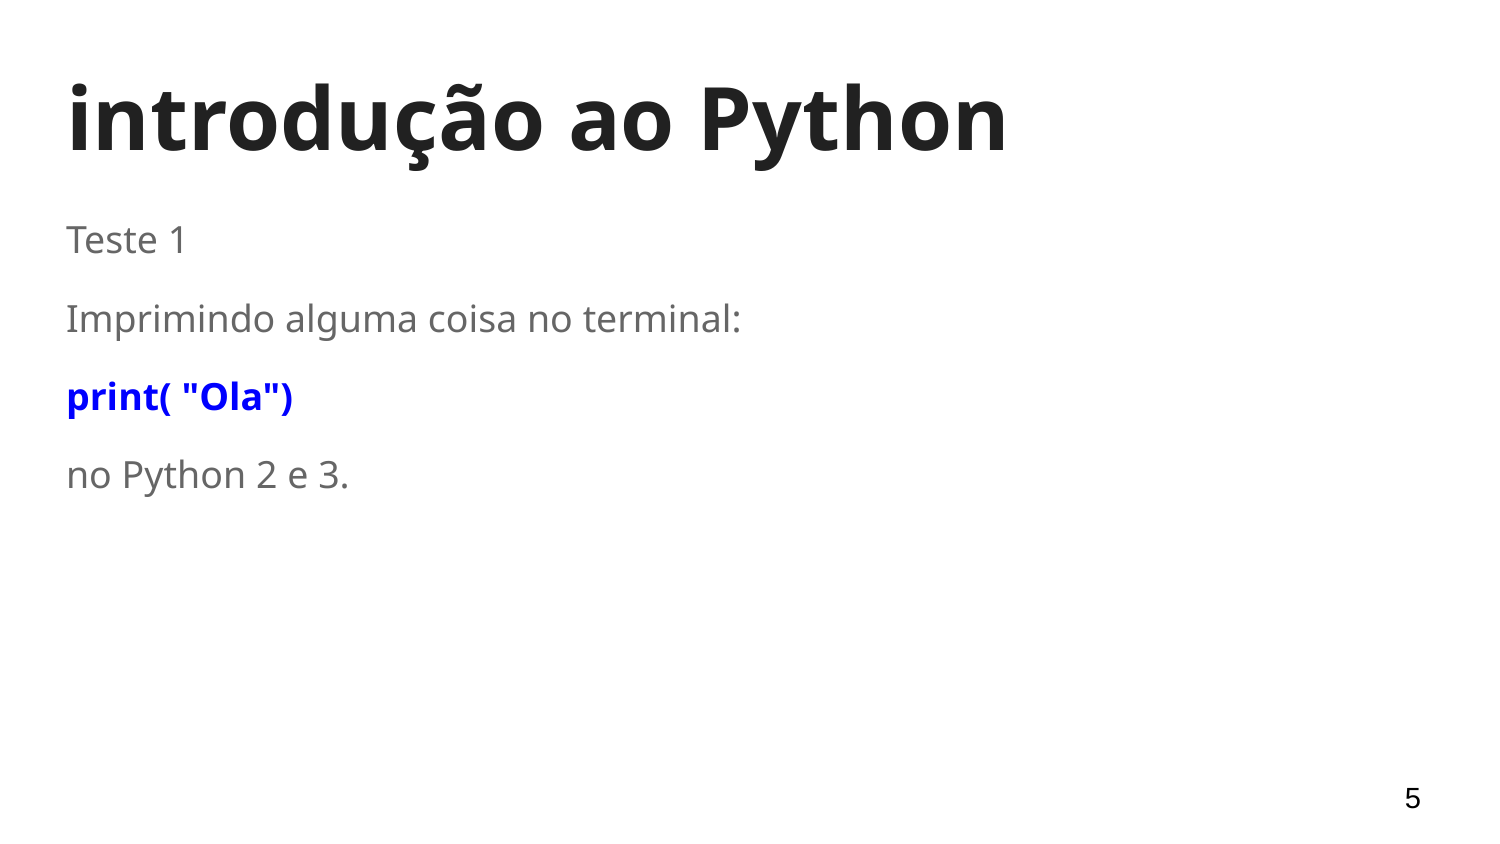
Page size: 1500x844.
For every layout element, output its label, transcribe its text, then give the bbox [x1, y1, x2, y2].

slide_number <number> [1389, 764, 1480, 830]
title introdução ao Python [51, 48, 1449, 180]
list Teste 1 Imprimindo alguma coisa no terminal: print( "Ola") no Python 2 e 3. [51, 201, 1449, 750]
